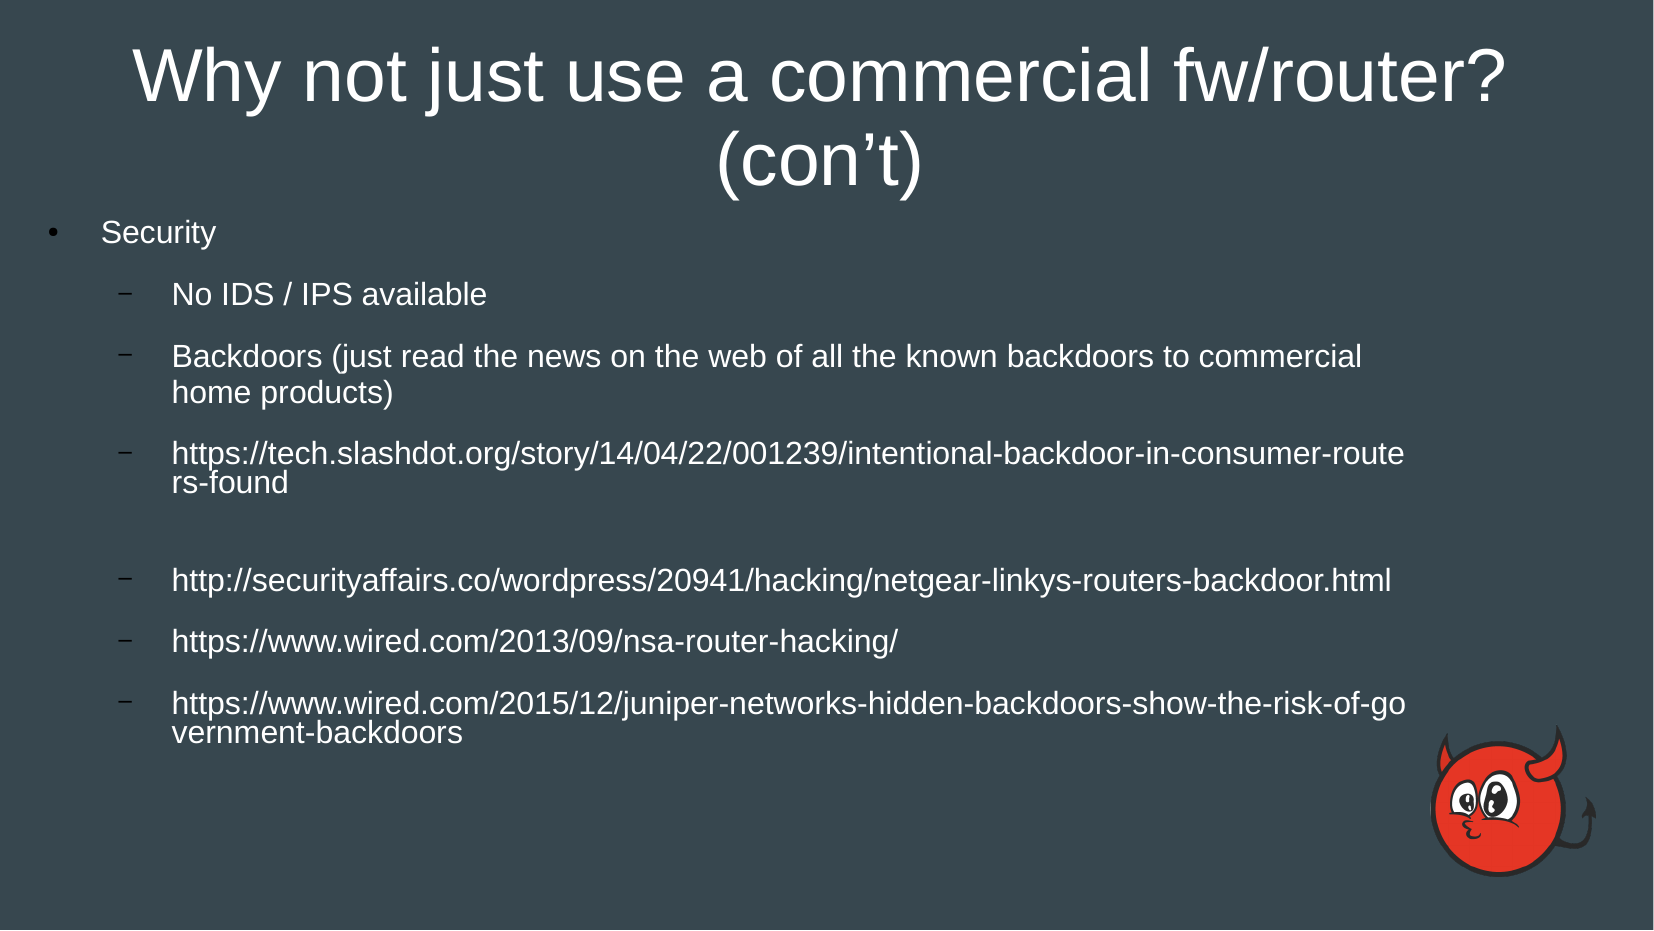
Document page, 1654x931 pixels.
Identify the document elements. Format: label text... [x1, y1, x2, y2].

title Why not just use a commercial fw/router? (con’t) [110, 33, 1531, 202]
picture [1427, 717, 1598, 888]
list Security No IDS / IPS available Backdoors (just read the news on the web of all the known backdoors to commercial home products) https://tech.slashdot.org/story/14/04/22/001239/intentional-backdoor-in-consumer-routers-found http://securityaffairs.co/wordpress/20941/hacking/netgear-linkys-routers-backdoor.html https://www.wired.com/2013/09/nsa-router-hacking/ https://www.wired.com/2015/12/juniper-networks-hidden-backdoors-show-the-risk-of-government-backdoors [30, 215, 1411, 916]
